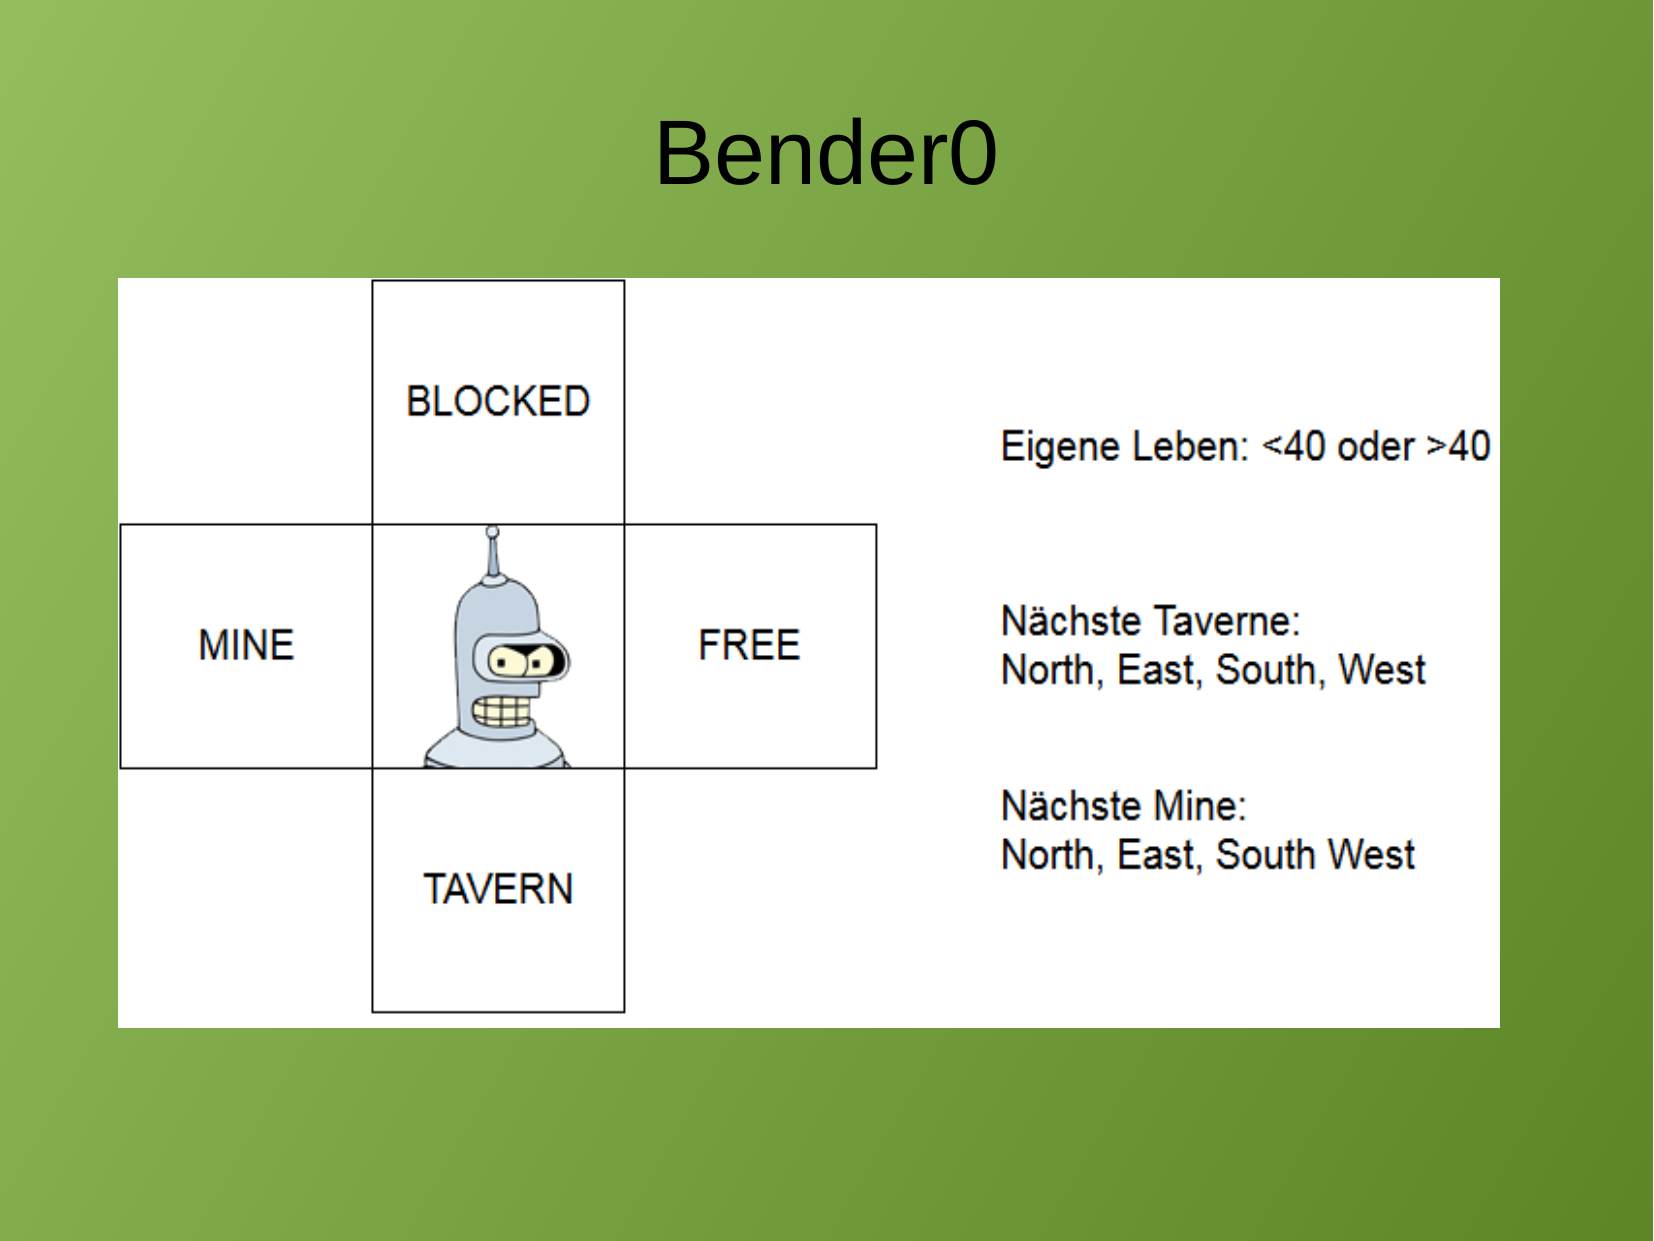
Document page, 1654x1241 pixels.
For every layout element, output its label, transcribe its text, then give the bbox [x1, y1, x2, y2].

title Bender0 [82, 49, 1571, 257]
picture [118, 278, 1500, 1028]
